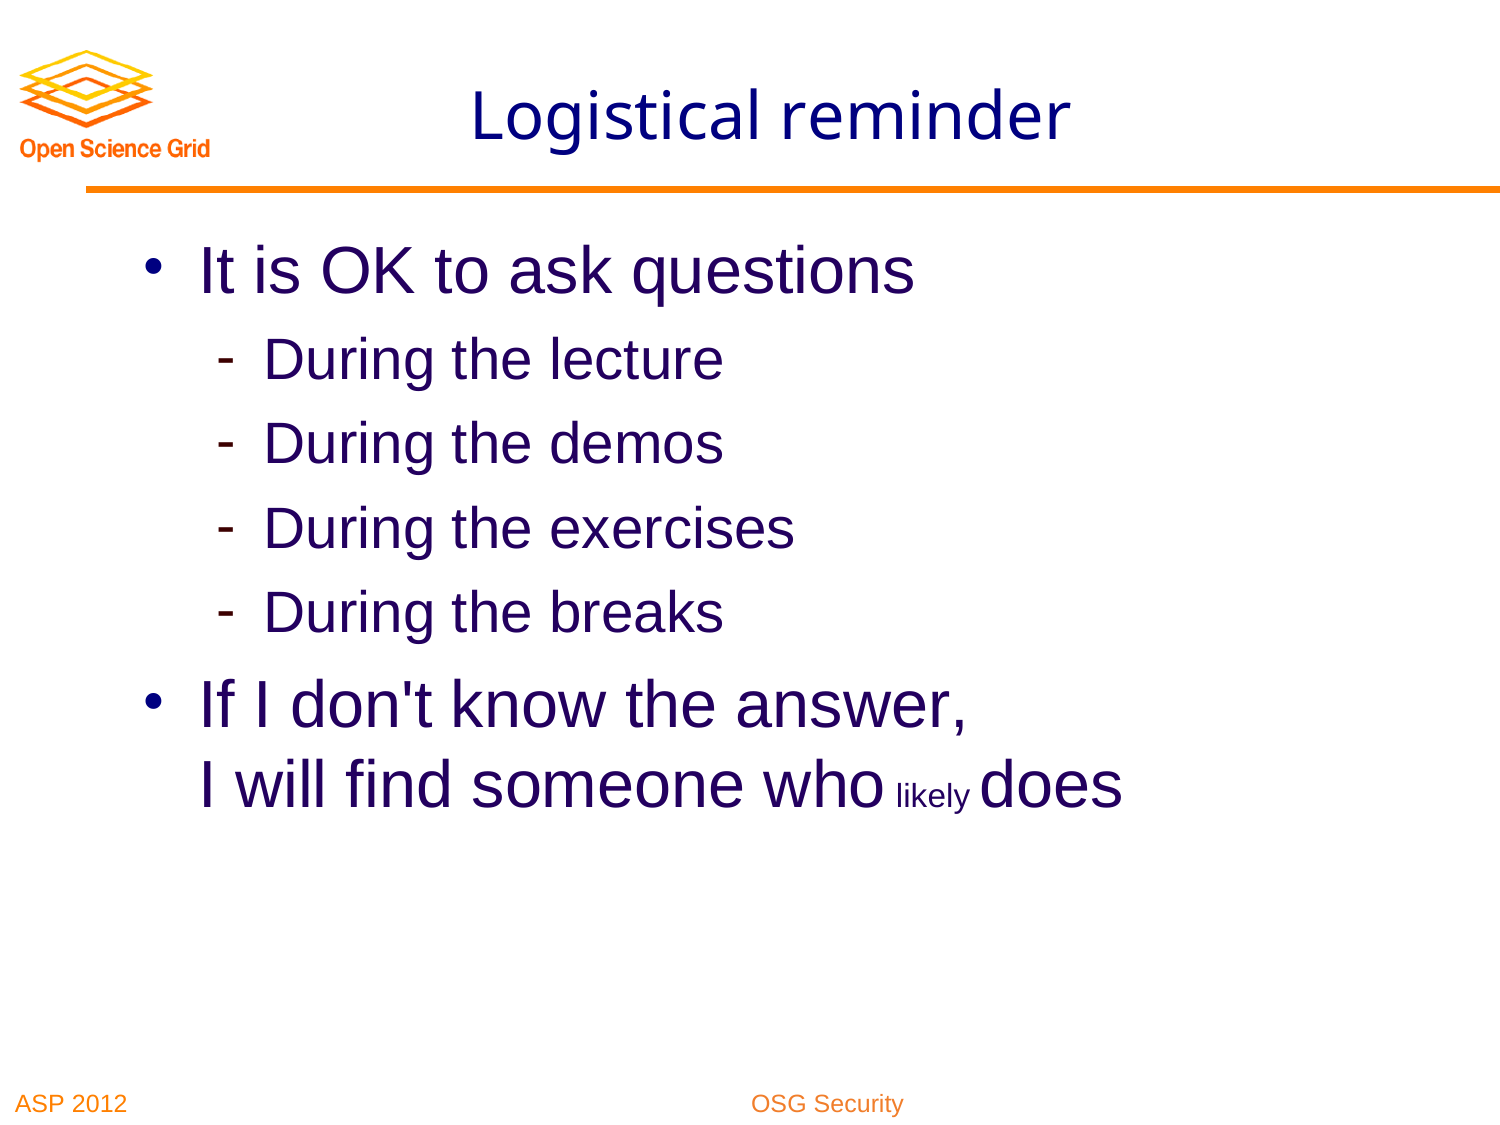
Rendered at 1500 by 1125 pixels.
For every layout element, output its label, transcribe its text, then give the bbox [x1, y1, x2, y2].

list It is OK to ask questions During the lecture During the demos During the exercises During the breaks If I don't know the answer, I will find someone who likely does [127, 218, 1403, 962]
picture [0, 27, 201, 179]
title Logistical reminder [201, 18, 1342, 207]
